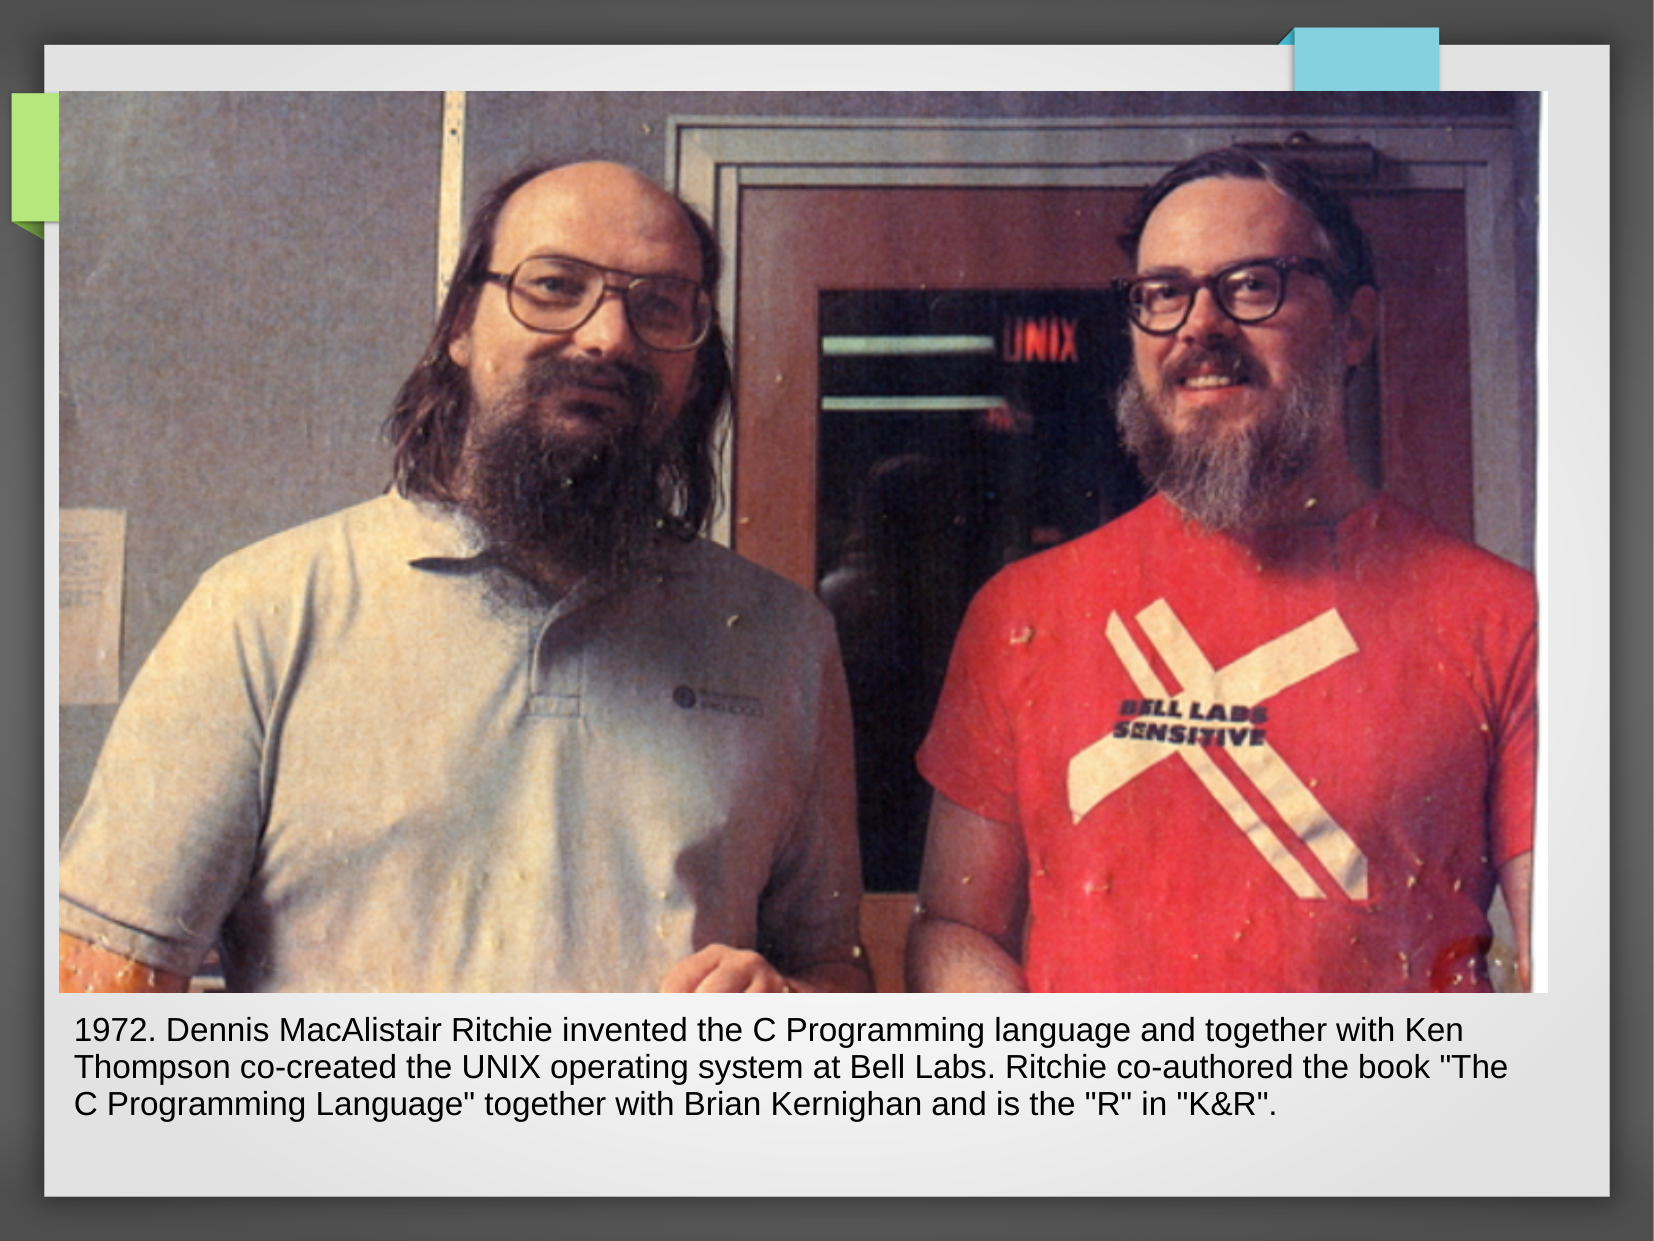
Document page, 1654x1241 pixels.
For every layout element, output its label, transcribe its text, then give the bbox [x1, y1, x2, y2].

picture [0, 0, 1654, 1241]
text_box 1972. Dennis MacAlistair Ritchie invented the C Programming language and together with Ken Thompson co-created the UNIX operating system at Bell Labs. Ritchie co-authored the book "The C Programming Language" together with Brian Kernighan and is the "R" in "K&R". [59, 1003, 1548, 1132]
